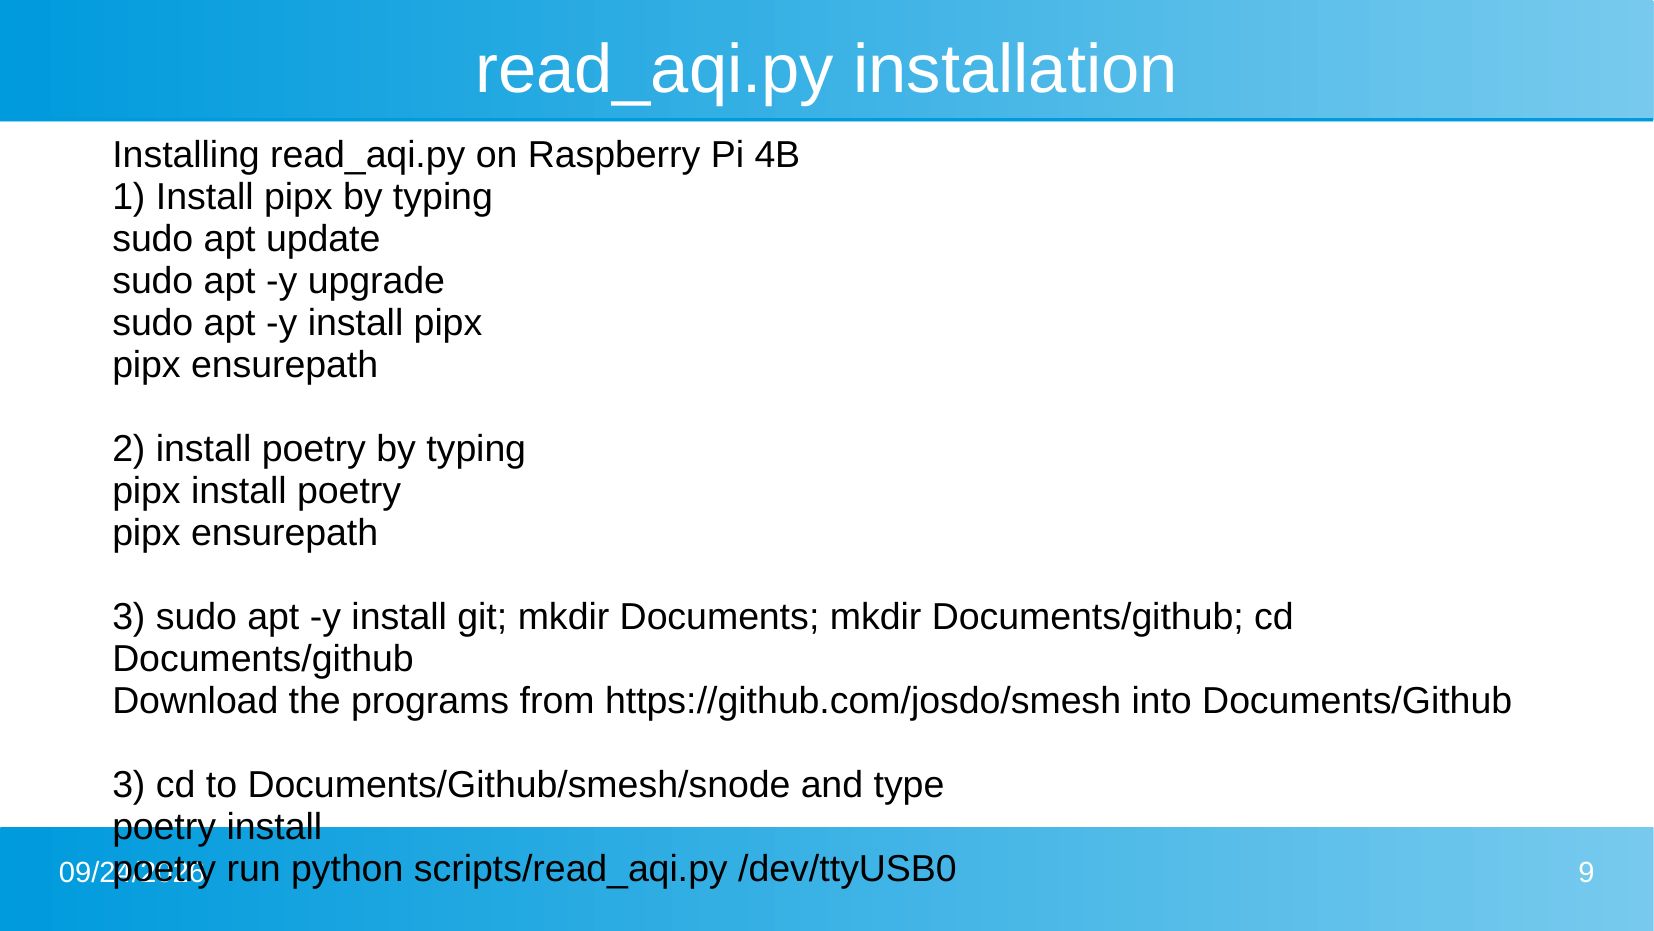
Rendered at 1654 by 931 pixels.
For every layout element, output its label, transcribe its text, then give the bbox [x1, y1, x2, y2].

title read_aqi.py installation [59, 29, 1595, 108]
text_box Installing read_aqi.py on Raspberry Pi 4B 1) Install pipx by typing sudo apt update sudo apt -y upgrade sudo apt -y install pipx pipx ensurepath 2) install poetry by typing pipx install poetry pipx ensurepath 3) sudo apt -y install git; mkdir Documents; mkdir Documents/github; cd Documents/github Download the programs from https://github.com/josdo/smesh into Documents/Github 3) cd to Documents/Github/smesh/snode and type poetry install poetry run python scripts/read_aqi.py /dev/ttyUSB0 [97, 126, 1572, 813]
